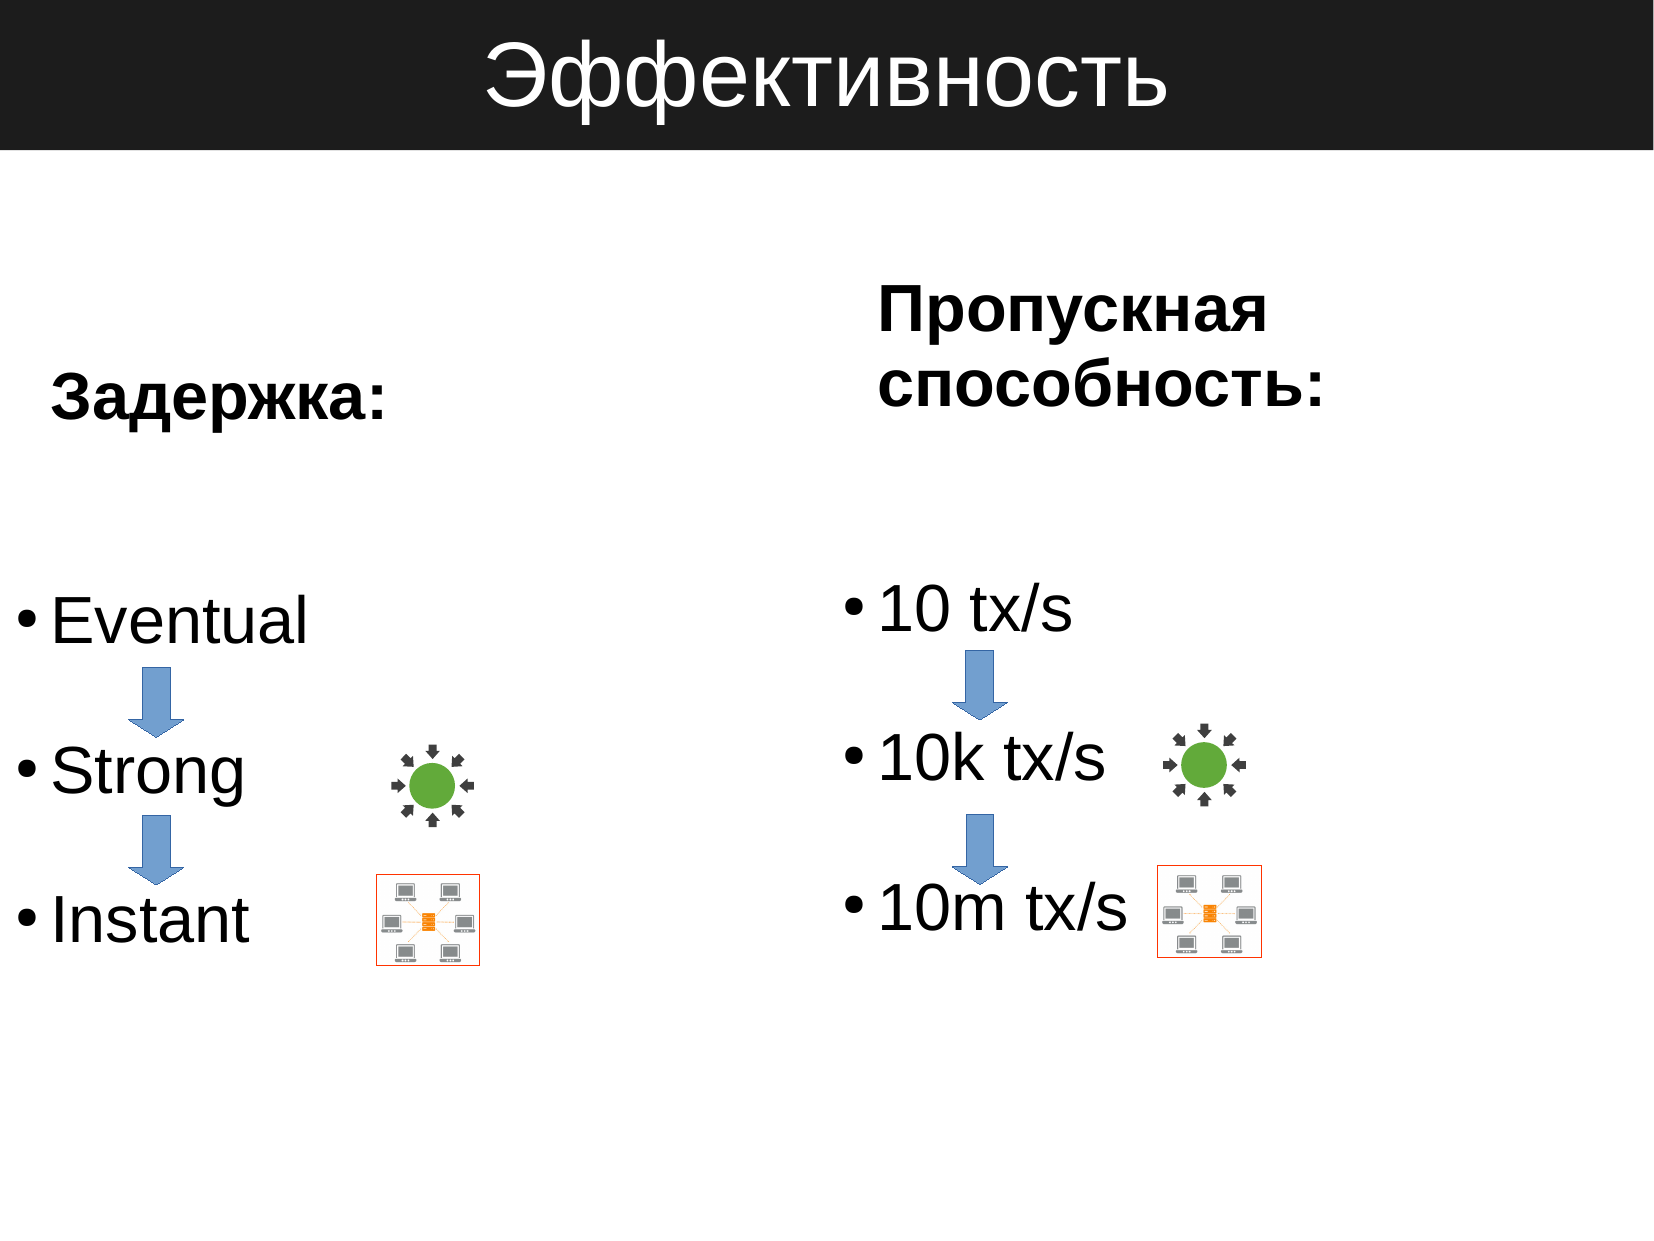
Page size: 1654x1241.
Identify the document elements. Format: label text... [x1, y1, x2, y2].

title Эффективность [0, 0, 1654, 151]
text_box Пропускная способность: 10 tx/s 10k tx/s 10m tx/s [842, 159, 1585, 982]
picture [1157, 865, 1262, 958]
text_box [952, 650, 1008, 720]
text_box [128, 815, 184, 885]
text_box [128, 667, 184, 738]
picture [388, 741, 478, 829]
picture [376, 874, 480, 966]
picture [1160, 721, 1250, 809]
text_box [952, 814, 1008, 885]
subtitle Задержка: Eventual Strong Instant [15, 210, 649, 1032]
